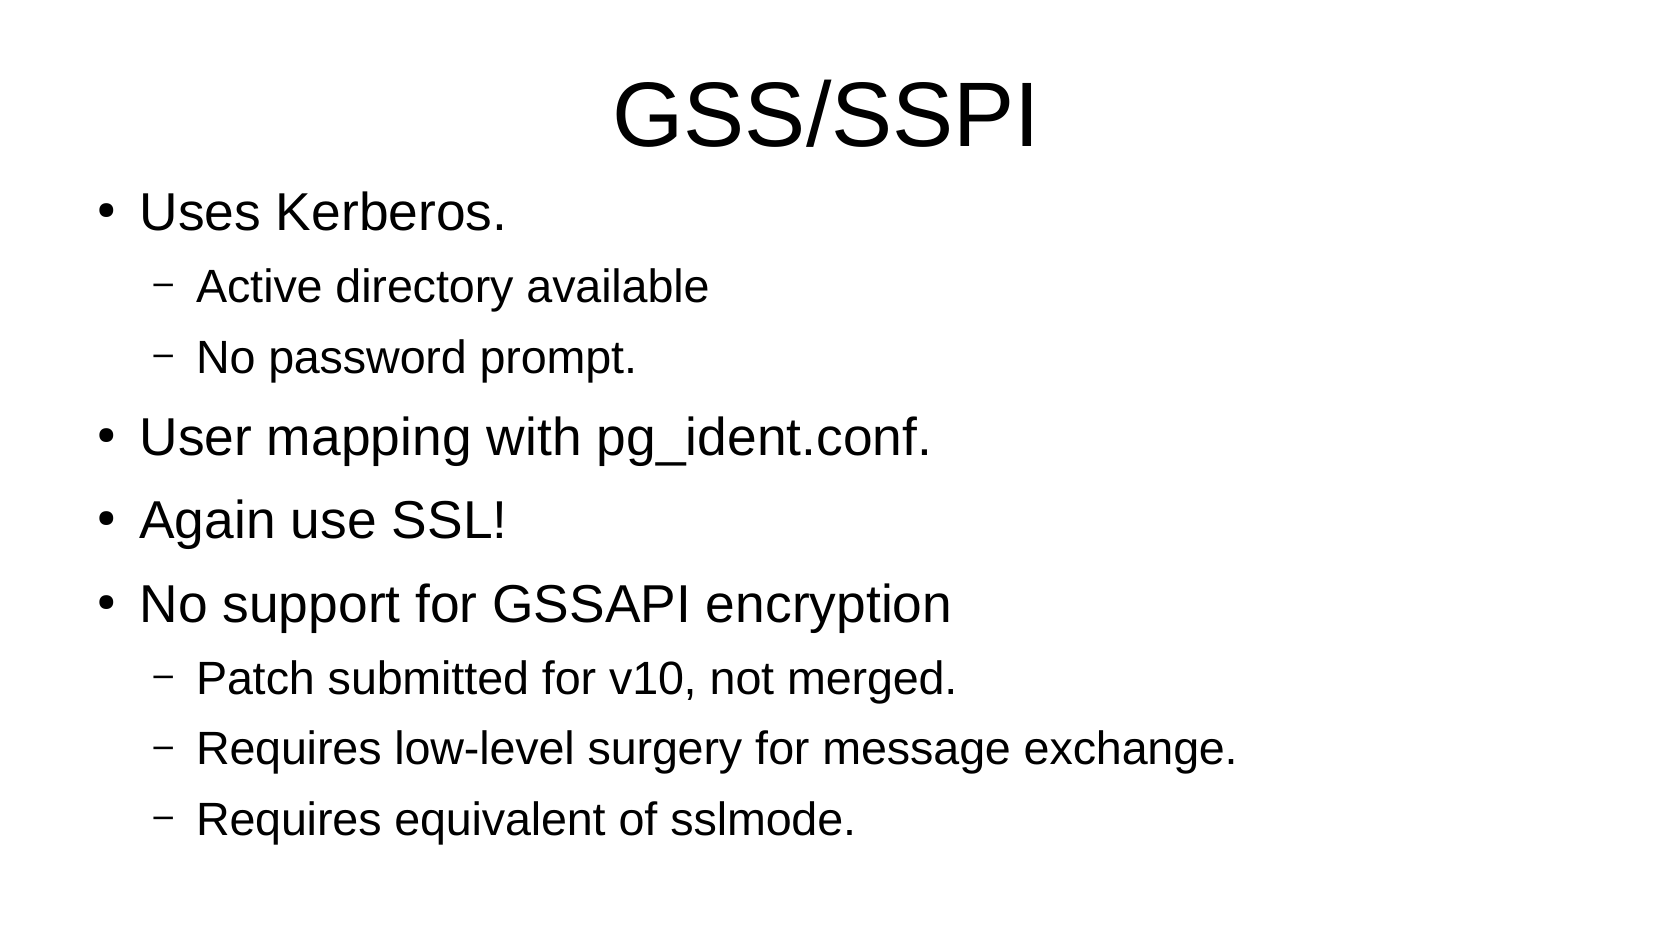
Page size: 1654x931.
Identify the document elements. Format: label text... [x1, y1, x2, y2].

list Uses Kerberos. Active directory available No password prompt. User mapping with pg_ident.conf. Again use SSL! No support for GSSAPI encryption Patch submitted for v10, not merged. Requires low-level surgery for message exchange. Requires equivalent of sslmode. [82, 182, 1571, 850]
title GSS/SSPI [82, 37, 1571, 182]
